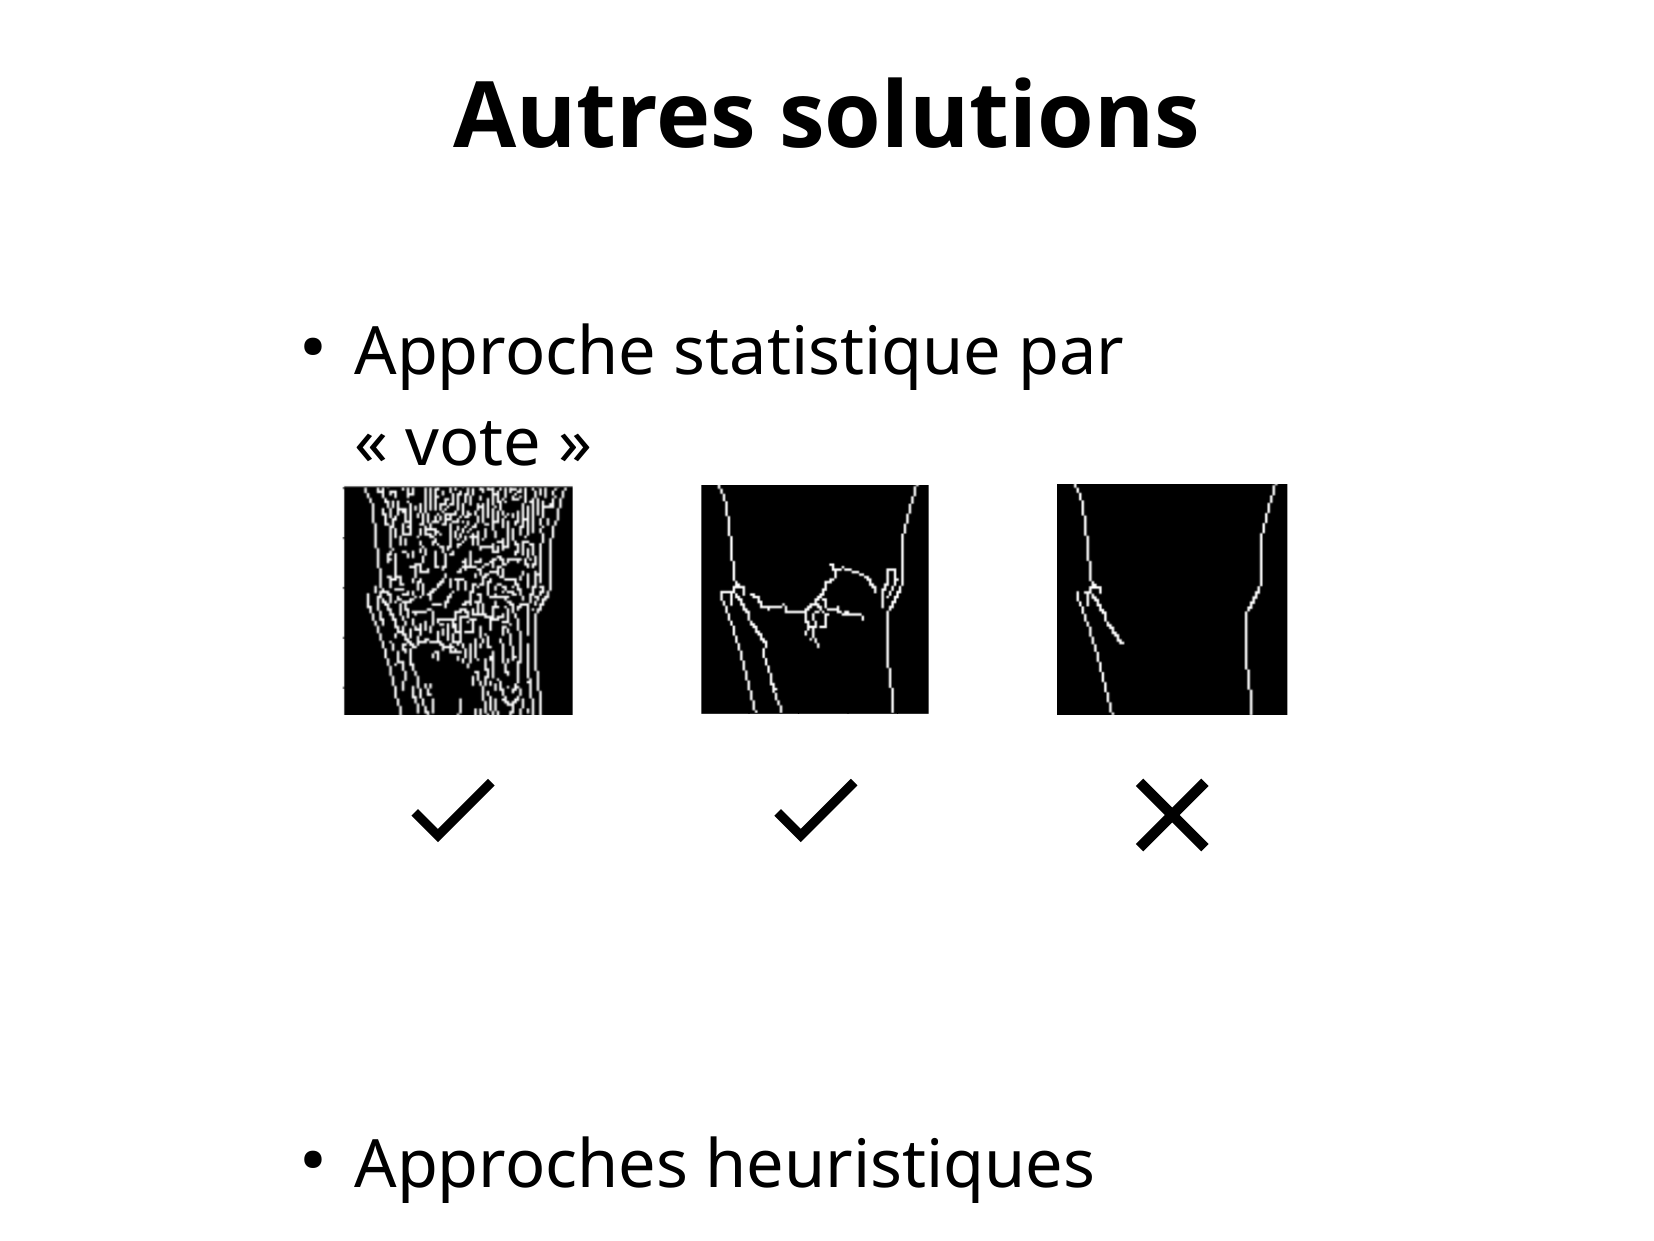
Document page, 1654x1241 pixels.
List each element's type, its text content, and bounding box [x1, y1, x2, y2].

list Approche statistique par « vote » Approches heuristiques [283, 303, 1371, 1048]
picture [701, 485, 929, 714]
picture [1057, 484, 1288, 715]
title Autres solutions [82, 8, 1571, 216]
picture [393, 750, 512, 869]
picture [755, 750, 875, 869]
picture [342, 484, 573, 715]
picture [1107, 750, 1238, 880]
